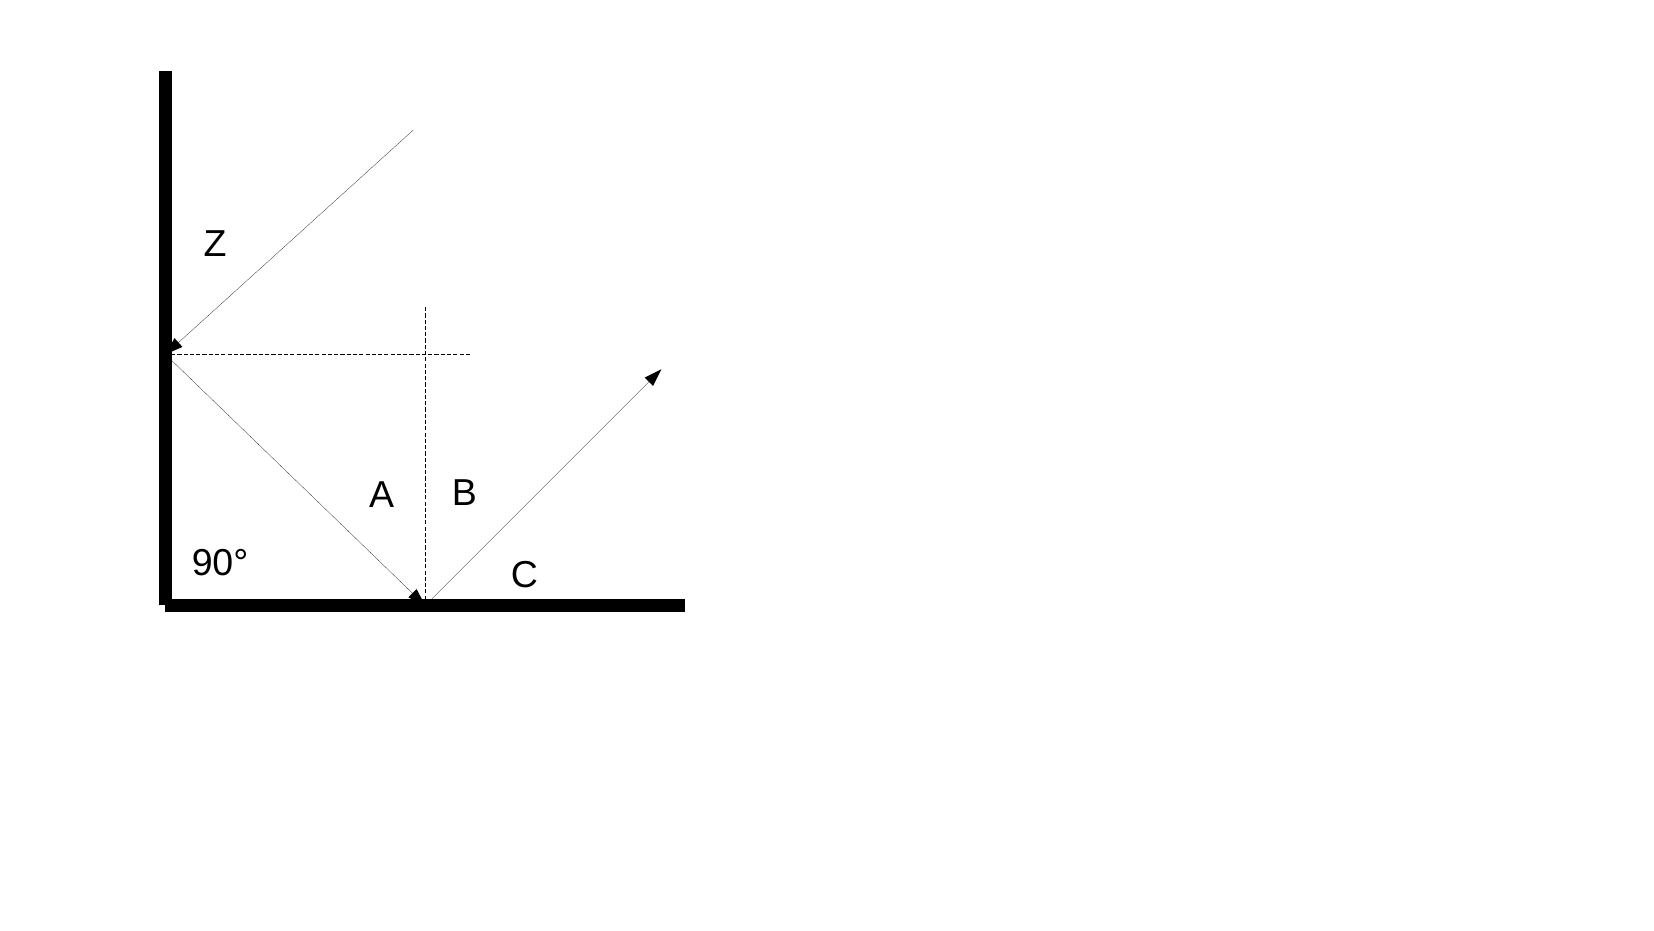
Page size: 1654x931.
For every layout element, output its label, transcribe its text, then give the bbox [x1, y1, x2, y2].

text_box A [354, 466, 414, 523]
text_box Z [188, 214, 249, 272]
text_box 90° [177, 533, 272, 675]
text_box B [437, 463, 497, 521]
text_box C [496, 546, 556, 604]
